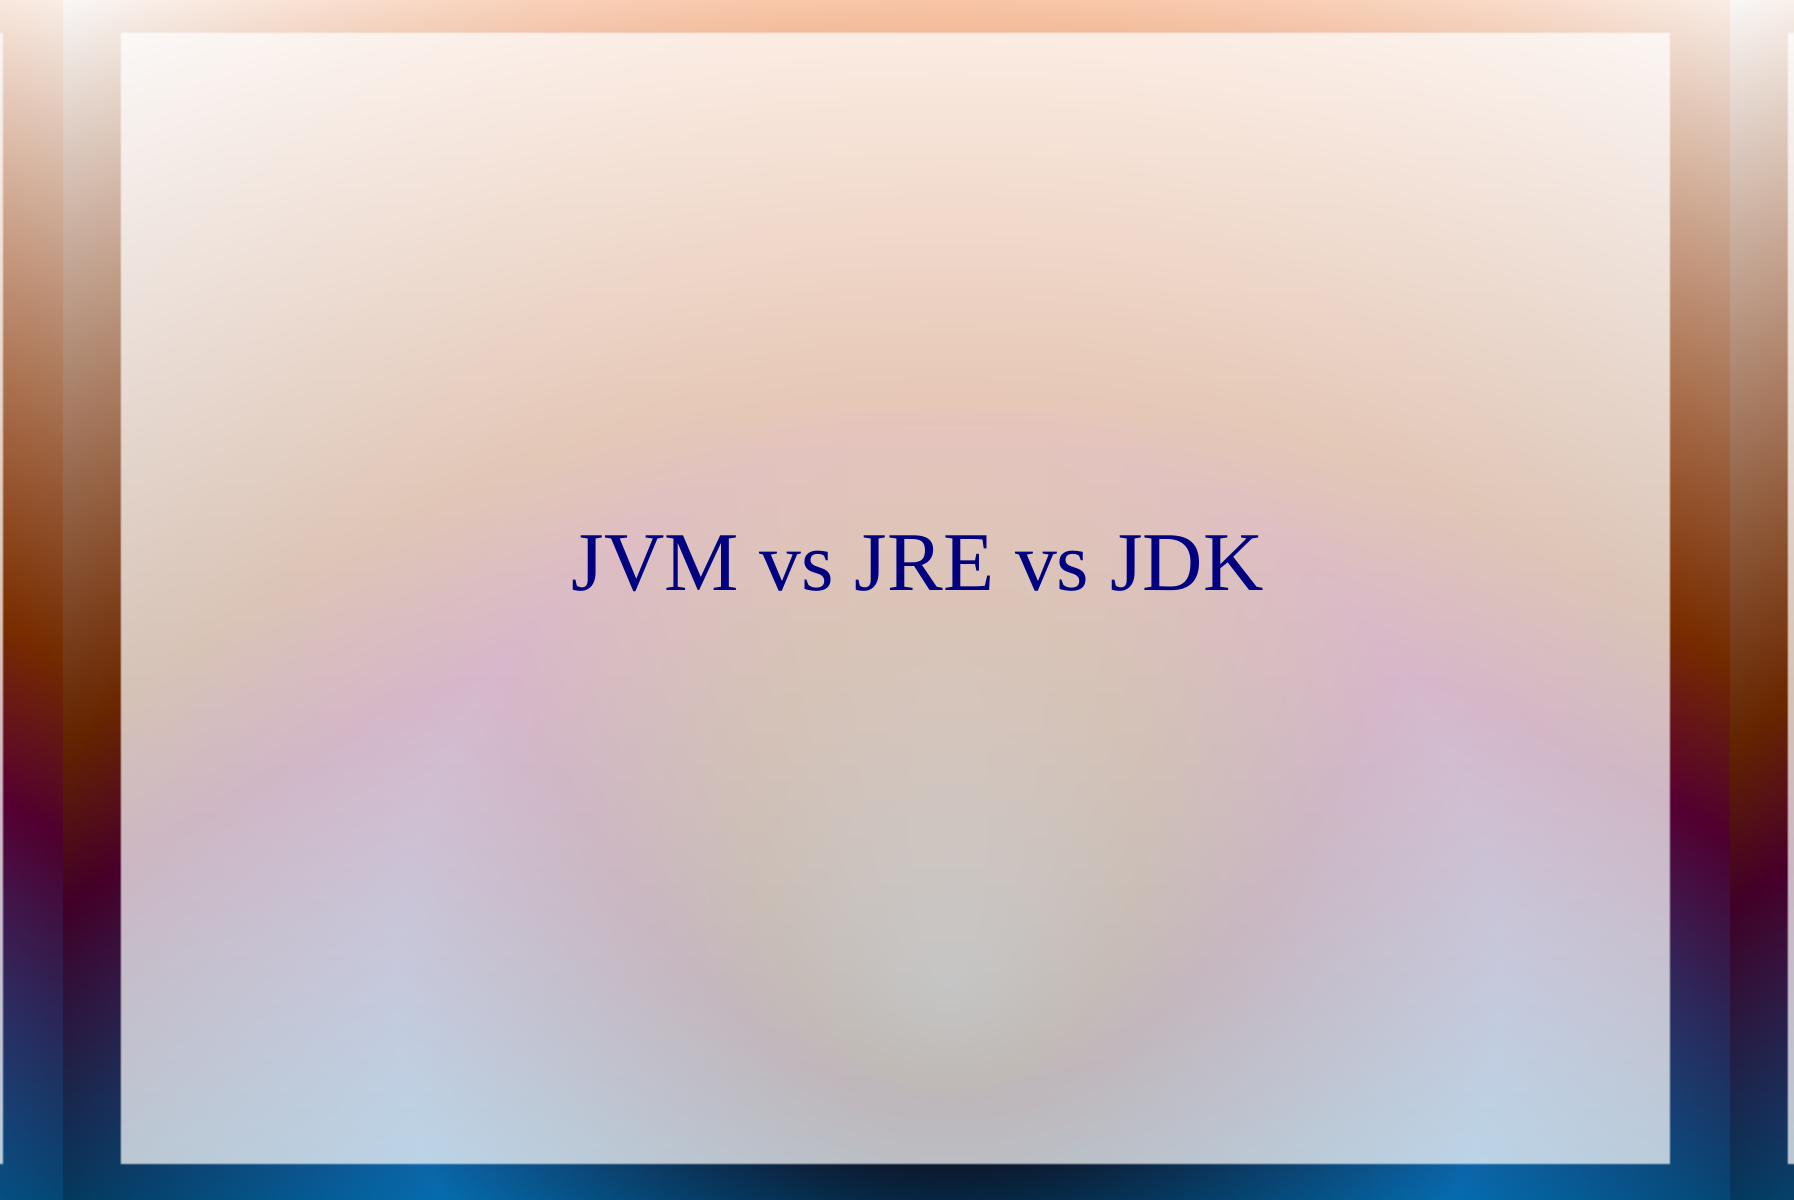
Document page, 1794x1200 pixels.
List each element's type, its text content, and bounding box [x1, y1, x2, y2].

title JVM vs JRE vs JDK [110, 507, 1726, 709]
picture [0, 0, 1794, 1200]
